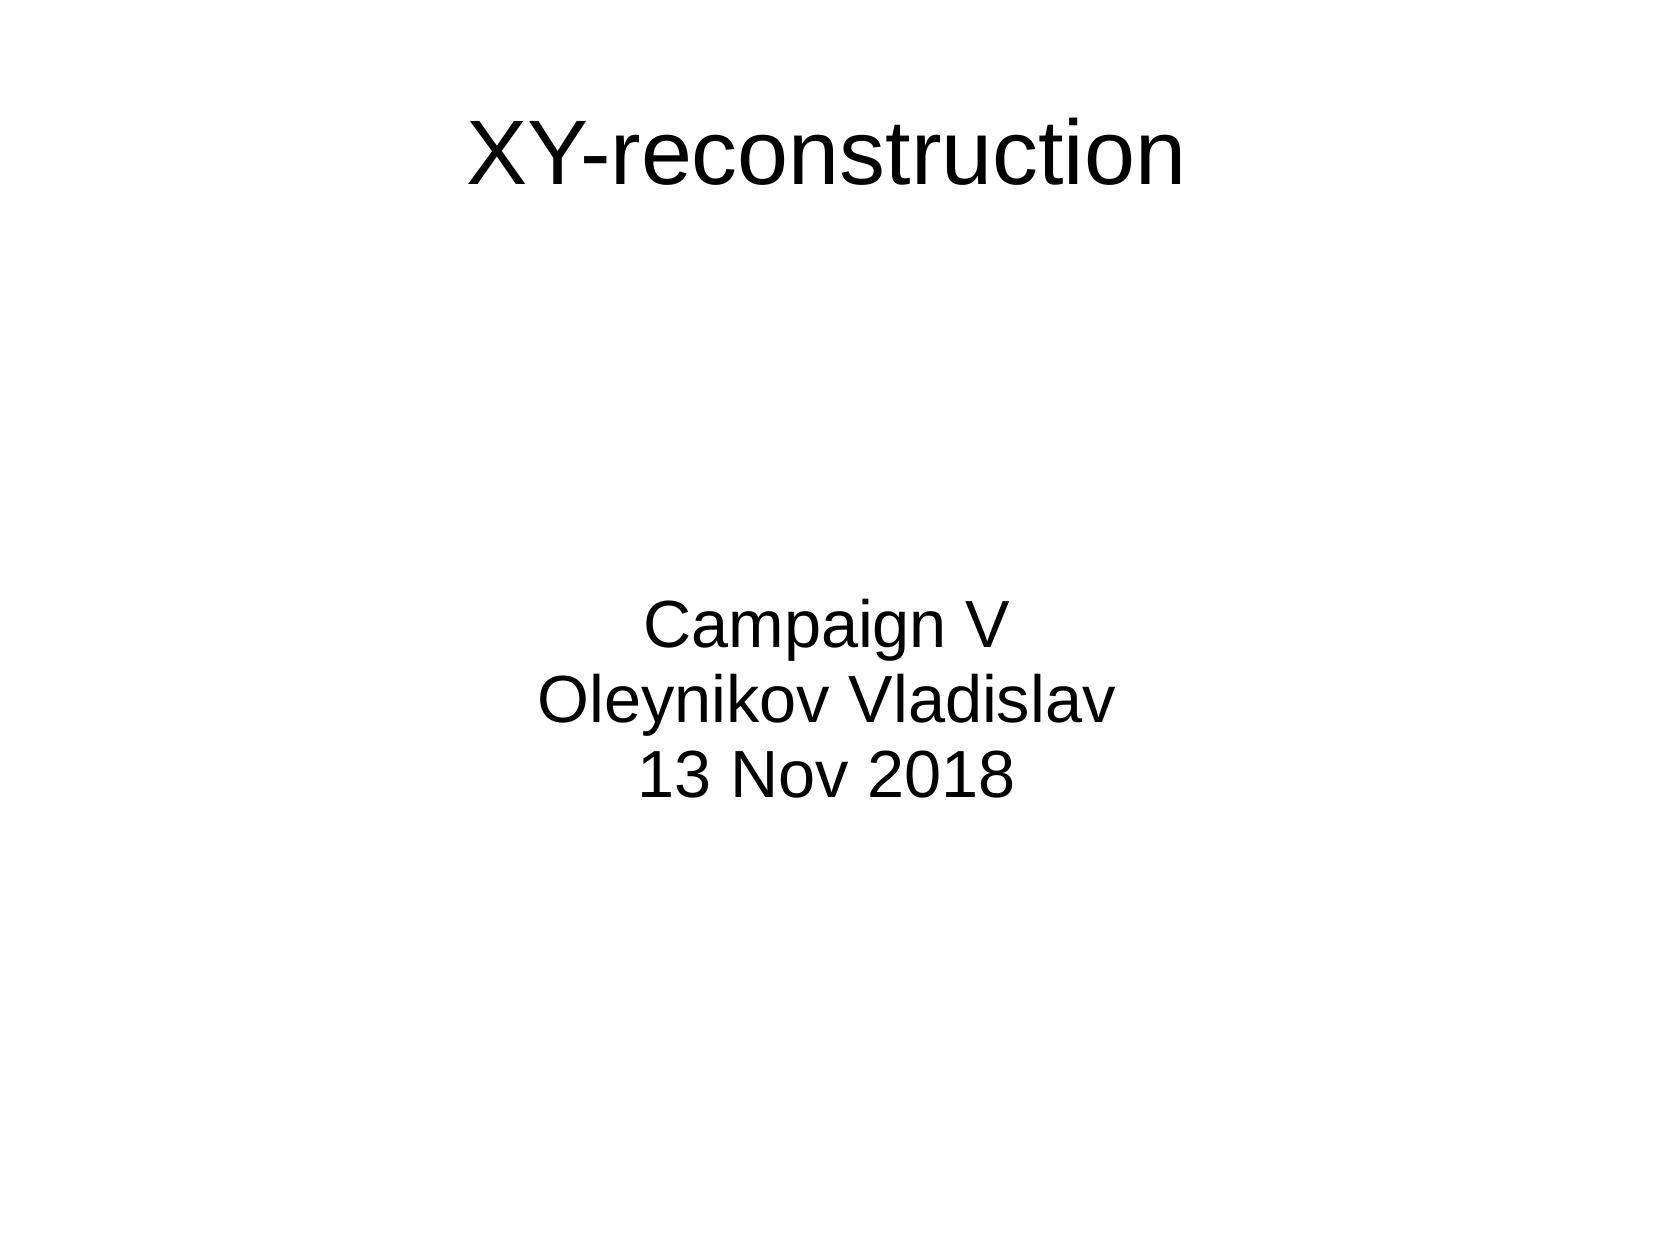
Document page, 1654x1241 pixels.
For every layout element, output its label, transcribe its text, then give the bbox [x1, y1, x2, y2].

subtitle Сampaign V Oleynikov Vladislav 13 Nov 2018 [82, 290, 1571, 1109]
title XY-reconstruction [82, 49, 1571, 257]
